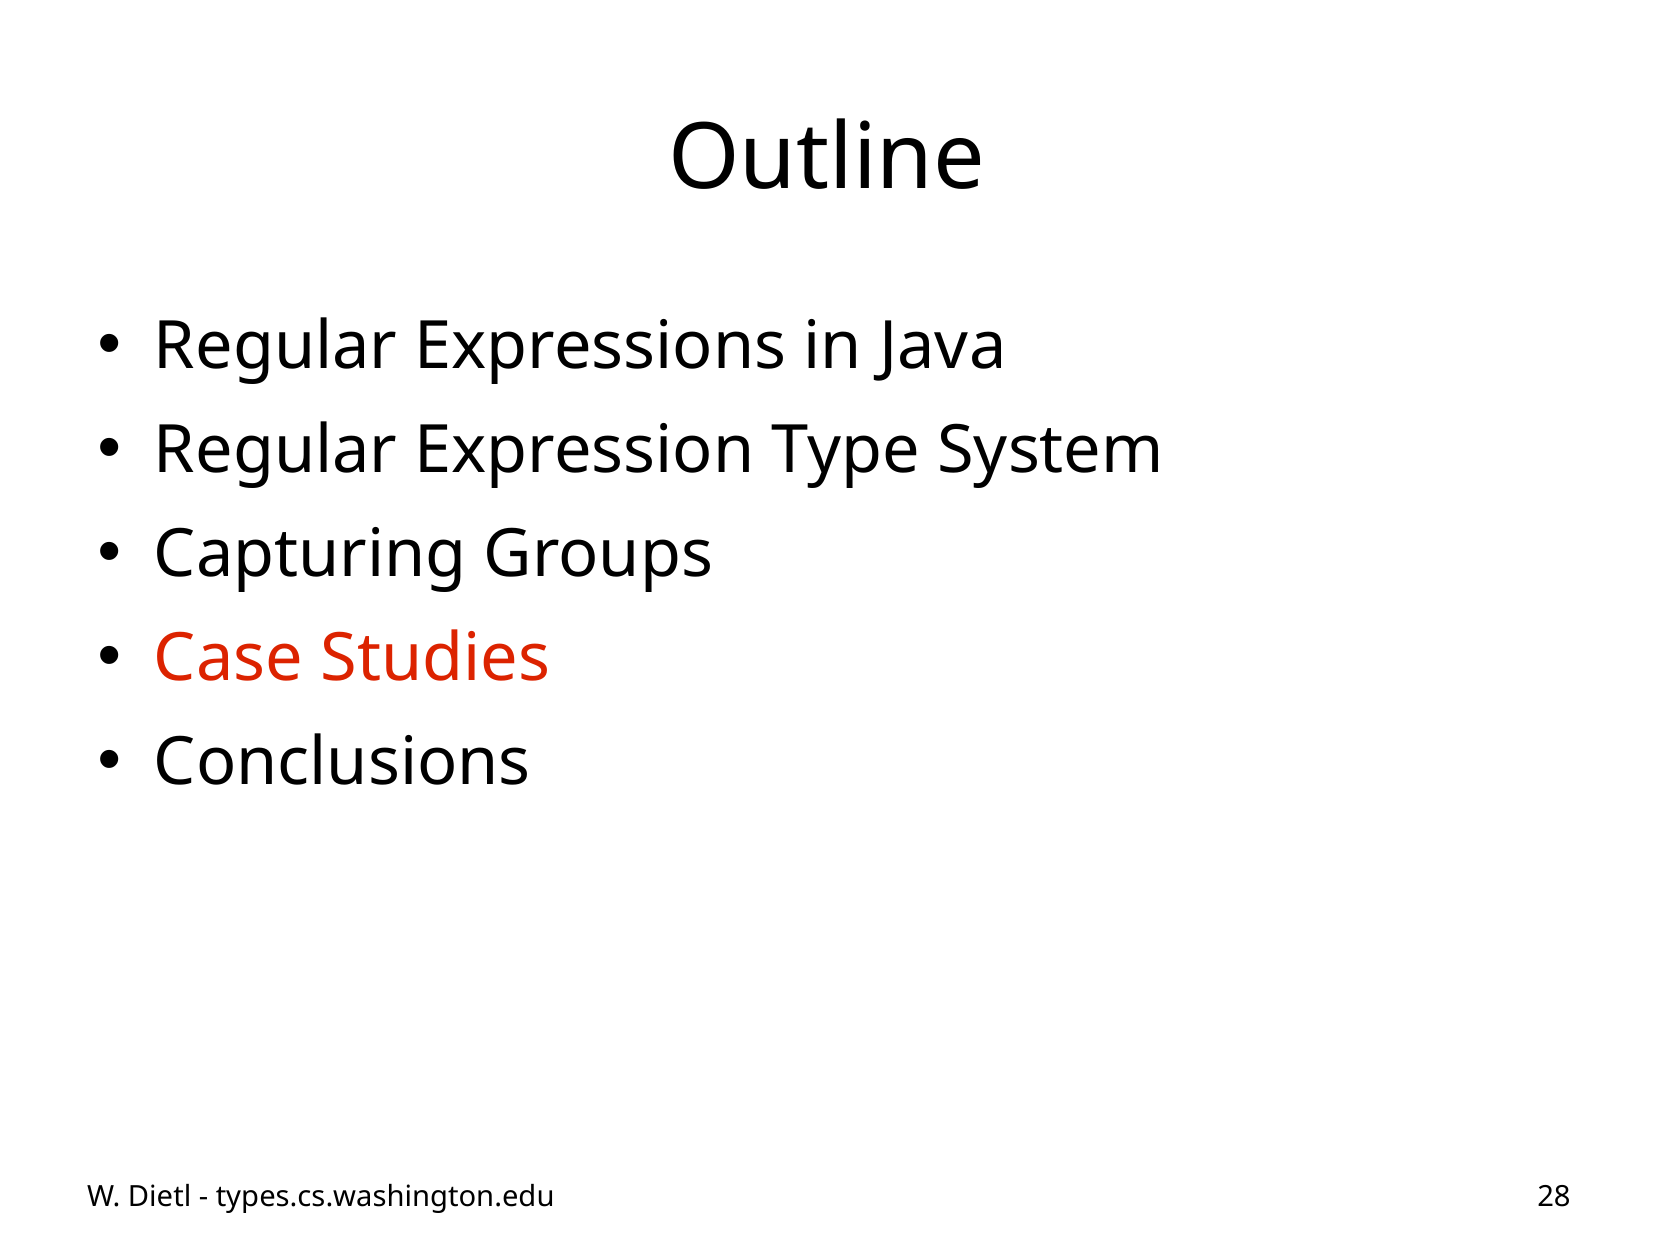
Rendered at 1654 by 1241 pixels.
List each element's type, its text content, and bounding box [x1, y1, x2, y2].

title Outline [82, 49, 1571, 257]
list Regular Expressions in Java Regular Expression Type System Capturing Groups Case Studies Conclusions [82, 289, 1571, 1108]
